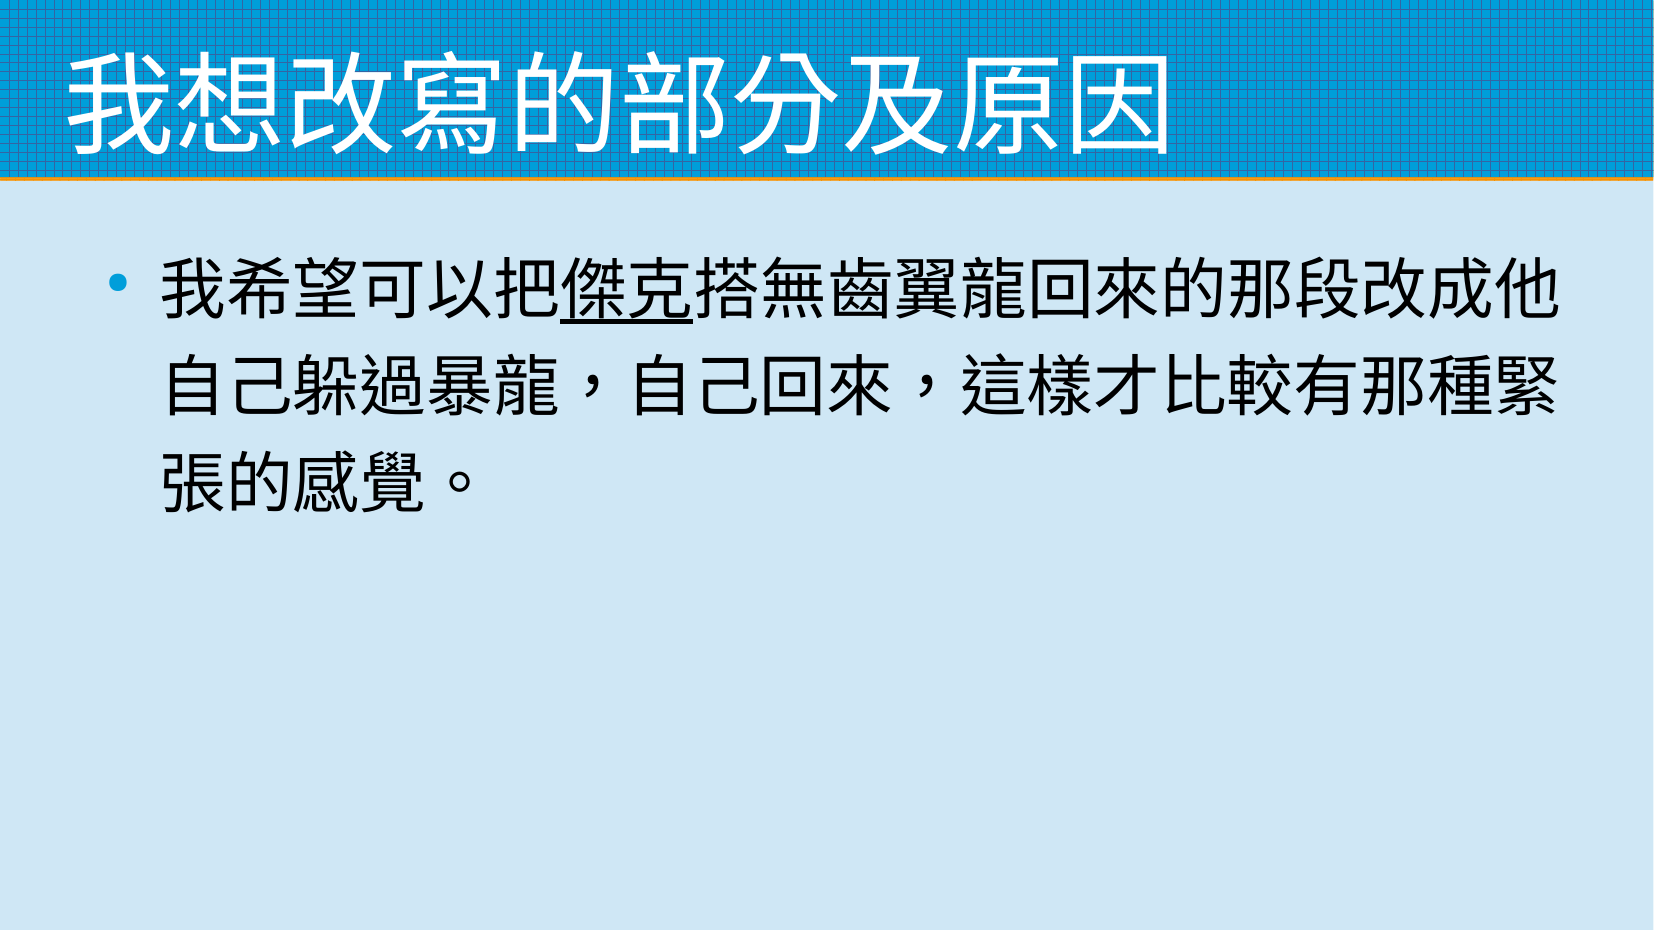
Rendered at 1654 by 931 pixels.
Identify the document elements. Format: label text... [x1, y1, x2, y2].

list 我希望可以把傑克搭無齒翼龍回來的那段改成他自己躲過暴龍，自己回來，這樣才比較有那種緊張的感覺。 [88, 236, 1565, 813]
title 我想改寫的部分及原因 [0, 14, 1477, 178]
